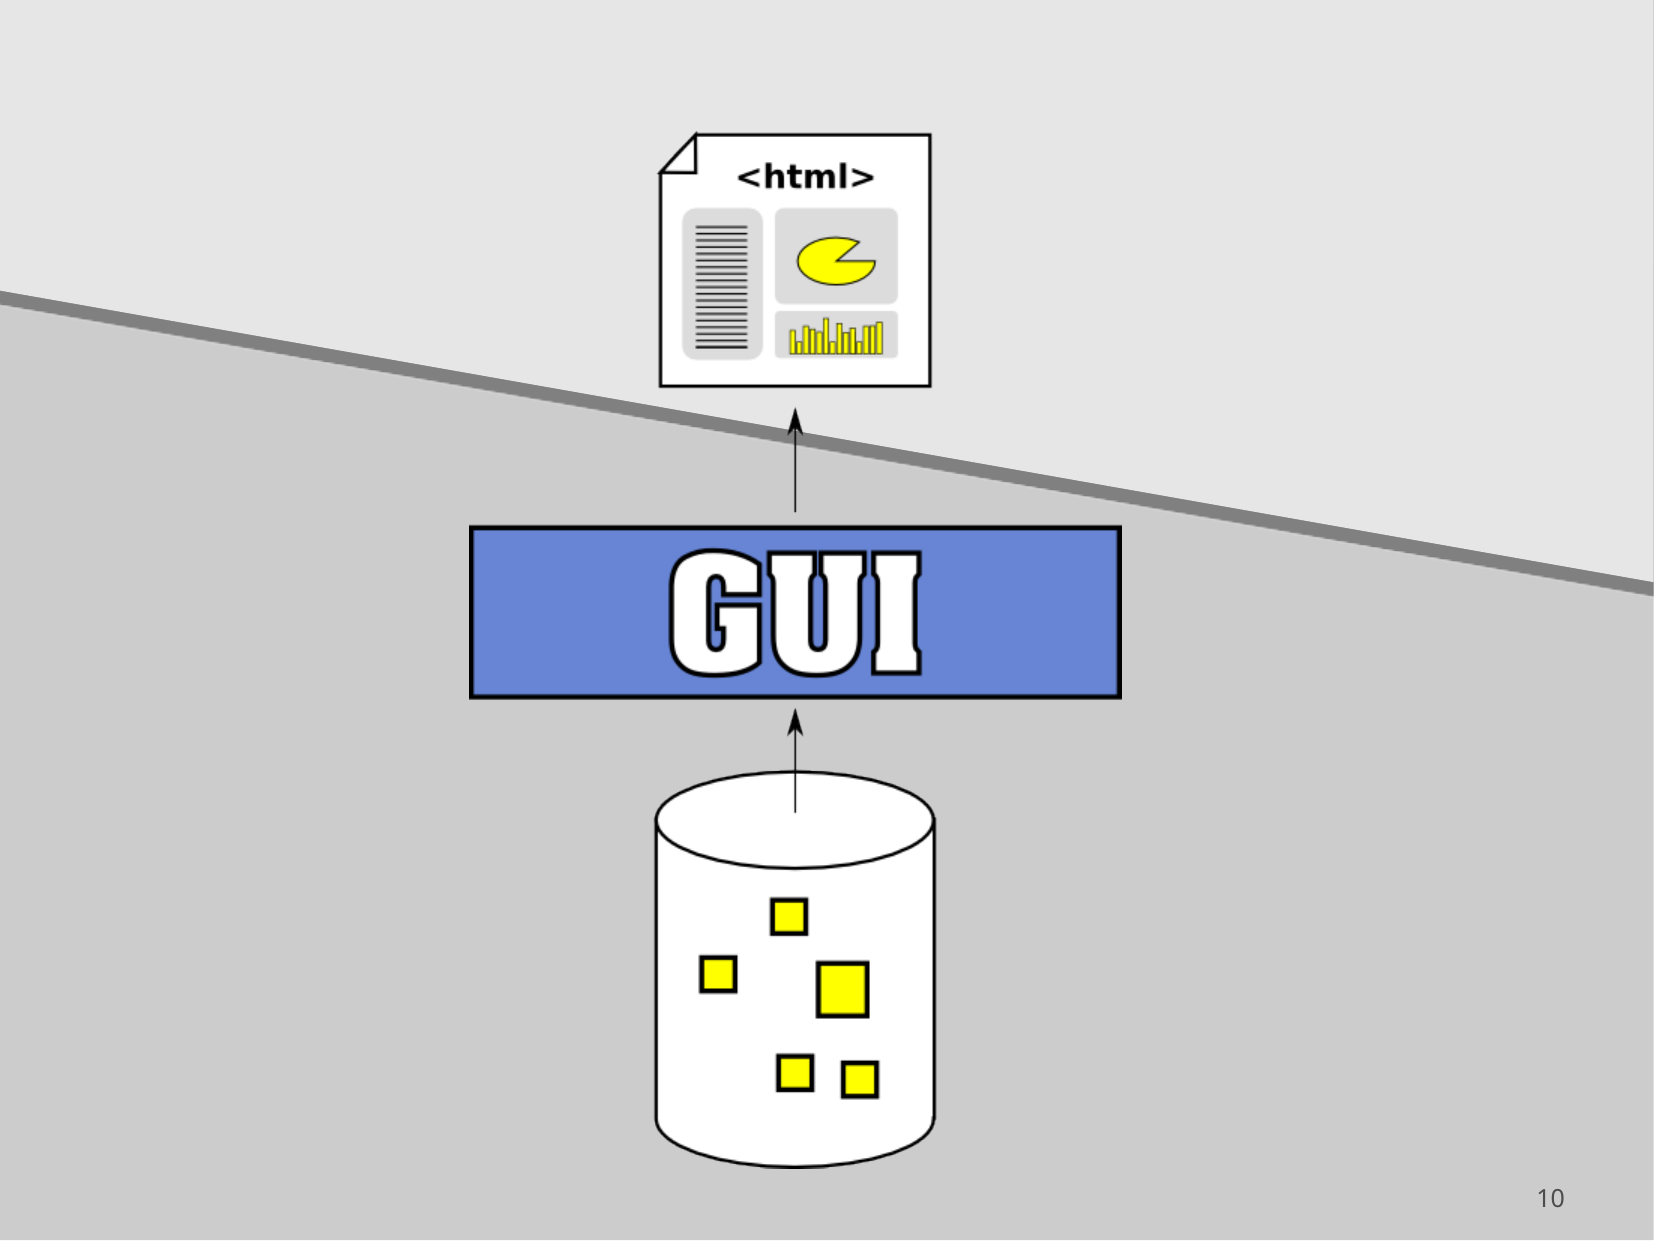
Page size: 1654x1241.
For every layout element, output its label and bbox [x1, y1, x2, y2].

picture [469, 131, 1122, 1169]
